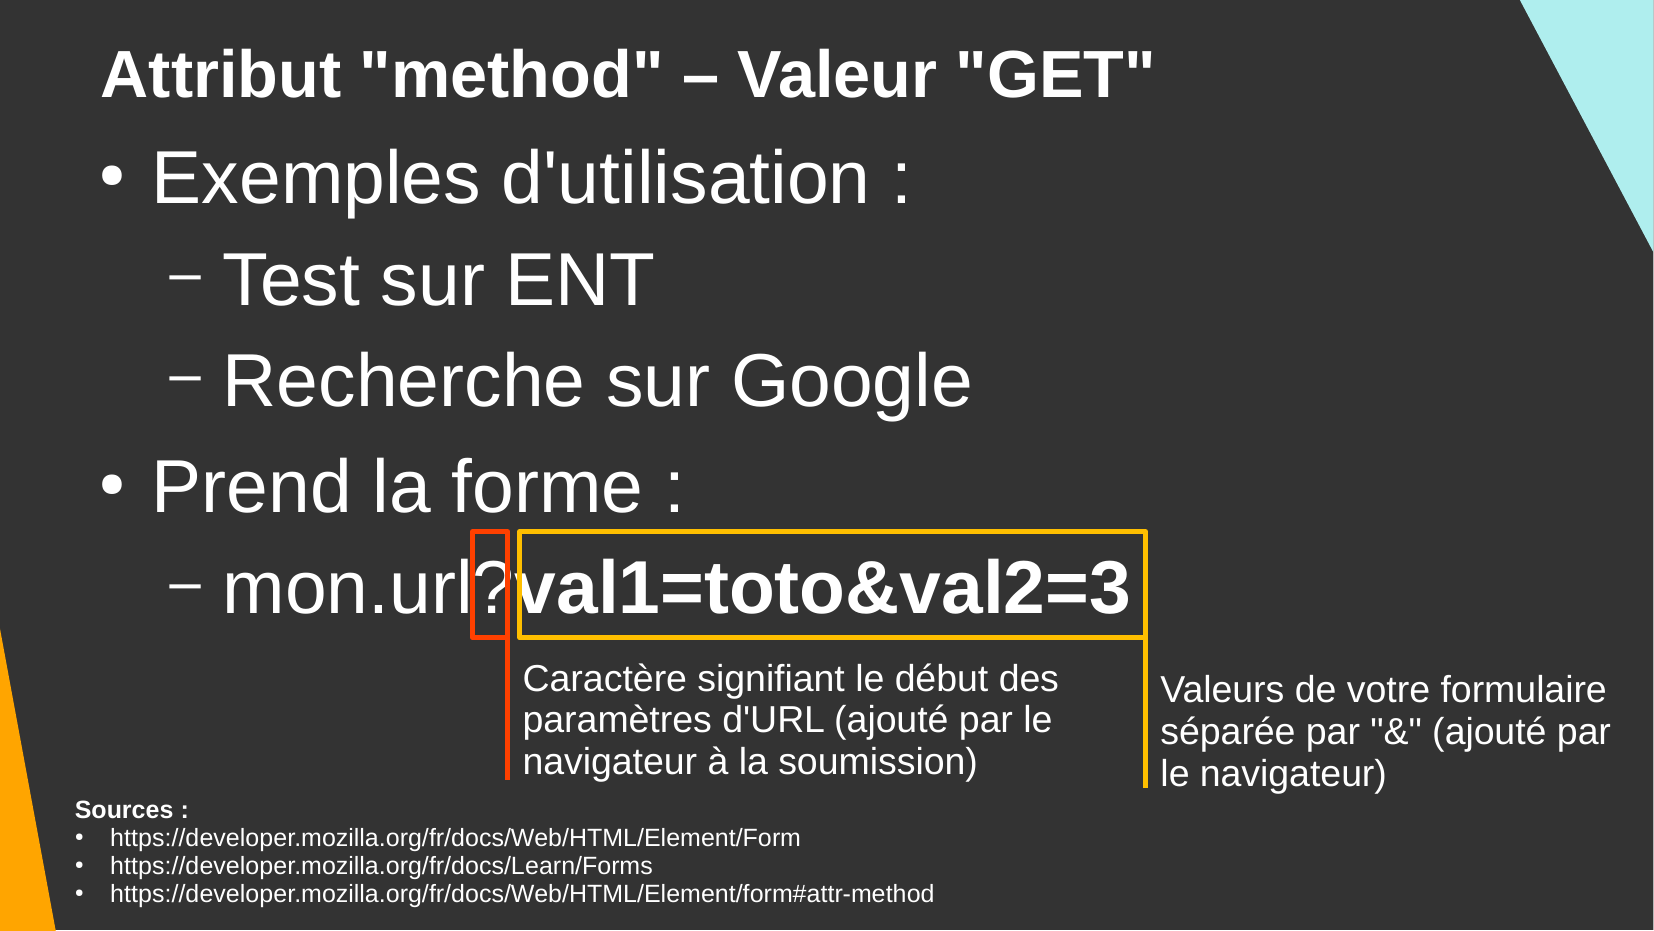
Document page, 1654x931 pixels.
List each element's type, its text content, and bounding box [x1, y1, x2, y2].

title Attribut "method" – Valeur "GET" [82, 37, 1571, 114]
text_box Caractère signifiant le début des paramètres d'URL (ajouté par le navigateur à la soumission) [507, 649, 1123, 833]
text_box Sources : https://developer.mozilla.org/fr/docs/Web/HTML/Element/Form https://developer.mozilla.org/fr/docs/Learn/Forms https://developer.mozilla.org/fr/docs/Web/HTML/Element/form#attr-method [60, 788, 1546, 916]
list Exemples d'utilisation : Test sur ENT Recherche sur Google Prend la forme : mon.url?val1=toto&val2=3 [475, 534, 505, 635]
text_box [1519, 0, 1654, 254]
list Exemples d'utilisation : Test sur ENT Recherche sur Google Prend la forme : mon.url?val1=toto&val2=3 [80, 135, 1605, 674]
list Exemples d'utilisation : Test sur ENT Recherche sur Google Prend la forme : mon.url?val1=toto&val2=3 [522, 534, 1143, 635]
text_box [0, 628, 56, 931]
text_box Valeurs de votre formulaire séparée par "&" (ajouté par le navigateur) [1145, 661, 1630, 803]
